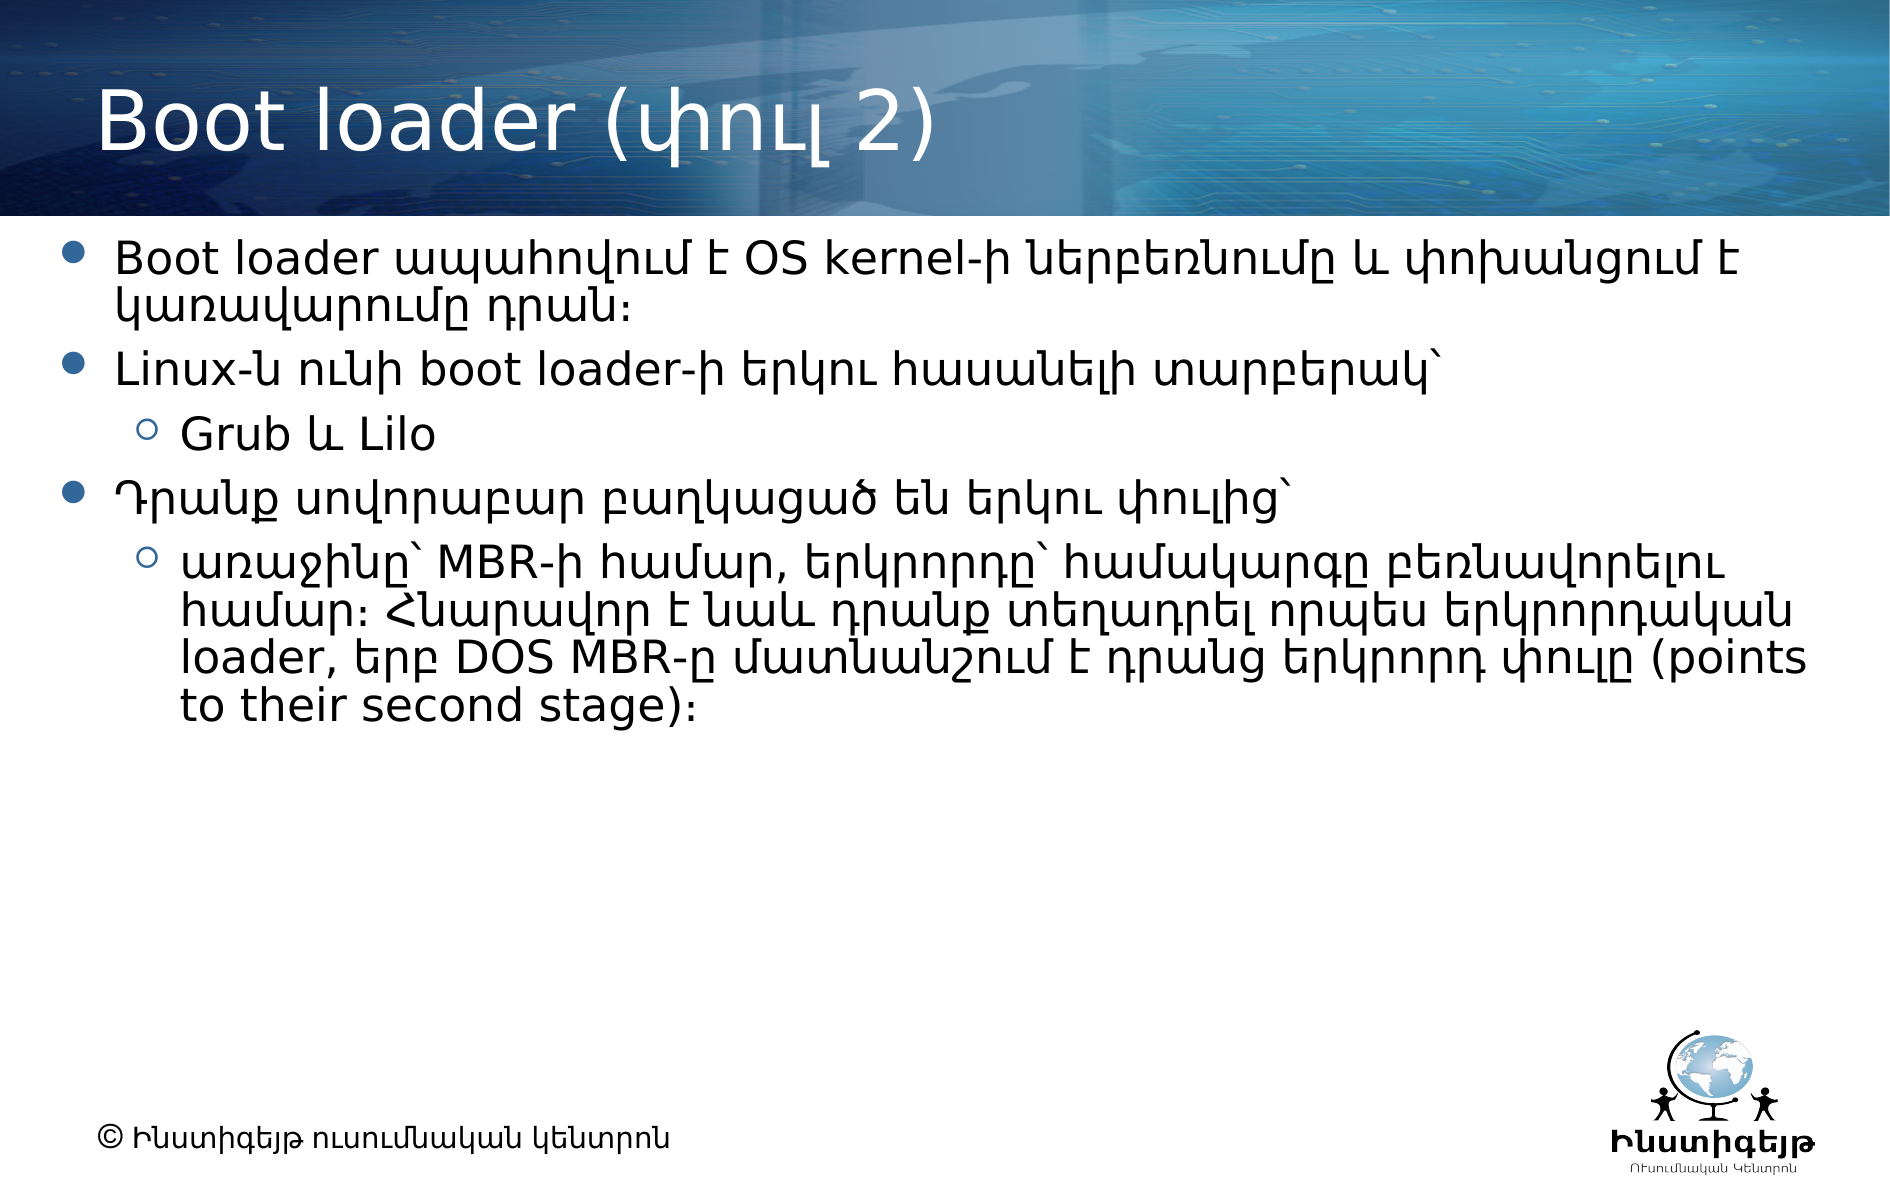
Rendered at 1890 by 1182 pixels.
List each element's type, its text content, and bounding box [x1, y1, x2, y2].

picture [1612, 1030, 1815, 1175]
picture [0, 0, 1890, 216]
title Boot loader (փուլ 2) [94, 47, 1793, 217]
list Boot loader ապահովում է OS kernel-ի ներբեռնումը և փոխանցում է կառավարումը դրան։ Linux-ն ունի boot loader-ի երկու հասանելի տարբերակ՝ Grub և Lilo Դրանք սովորաբար բաղկացած են երկու փուլից՝ առաջինը՝ MBR-ի համար, երկրորդը՝ համակարգը բեռնավորելու համար։ Հնարավոր է նաև դրանք տեղադրել որպես երկրորդական loader, երբ DOS MBR-ը մատնանշում է դրանց երկրորդ փուլը (points to their second stage)։ [59, 236, 1831, 1016]
